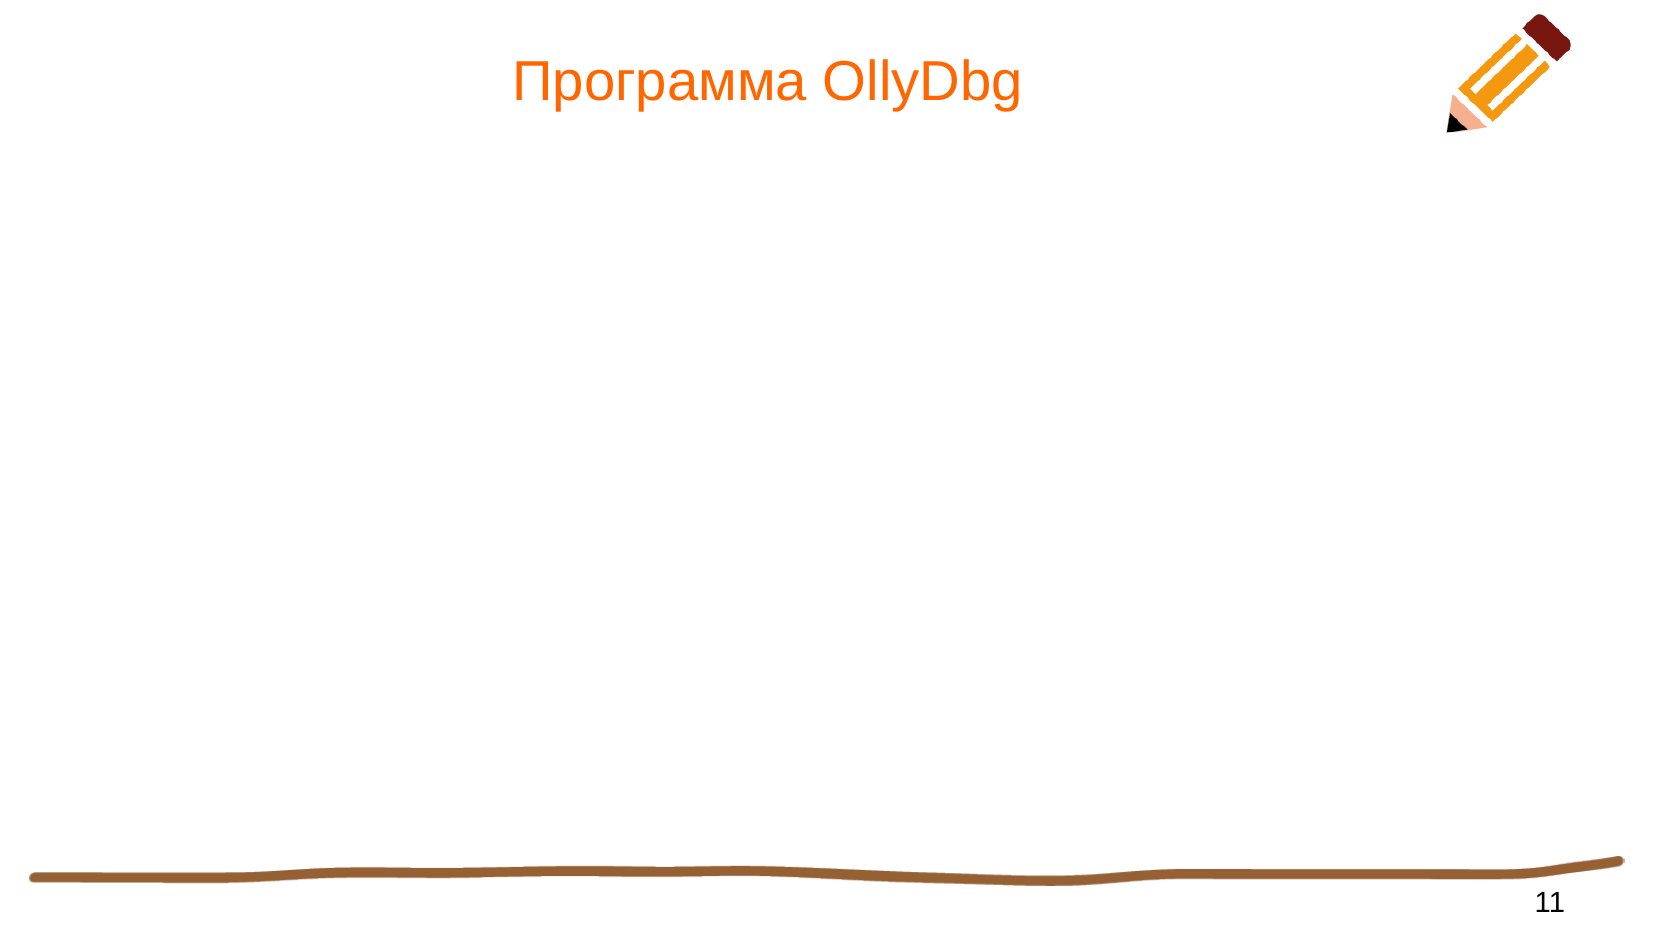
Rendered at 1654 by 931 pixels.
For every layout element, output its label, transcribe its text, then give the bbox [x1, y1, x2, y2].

title Программа OllyDbg [88, 29, 1447, 133]
picture [1446, 14, 1571, 133]
picture [29, 856, 1625, 886]
